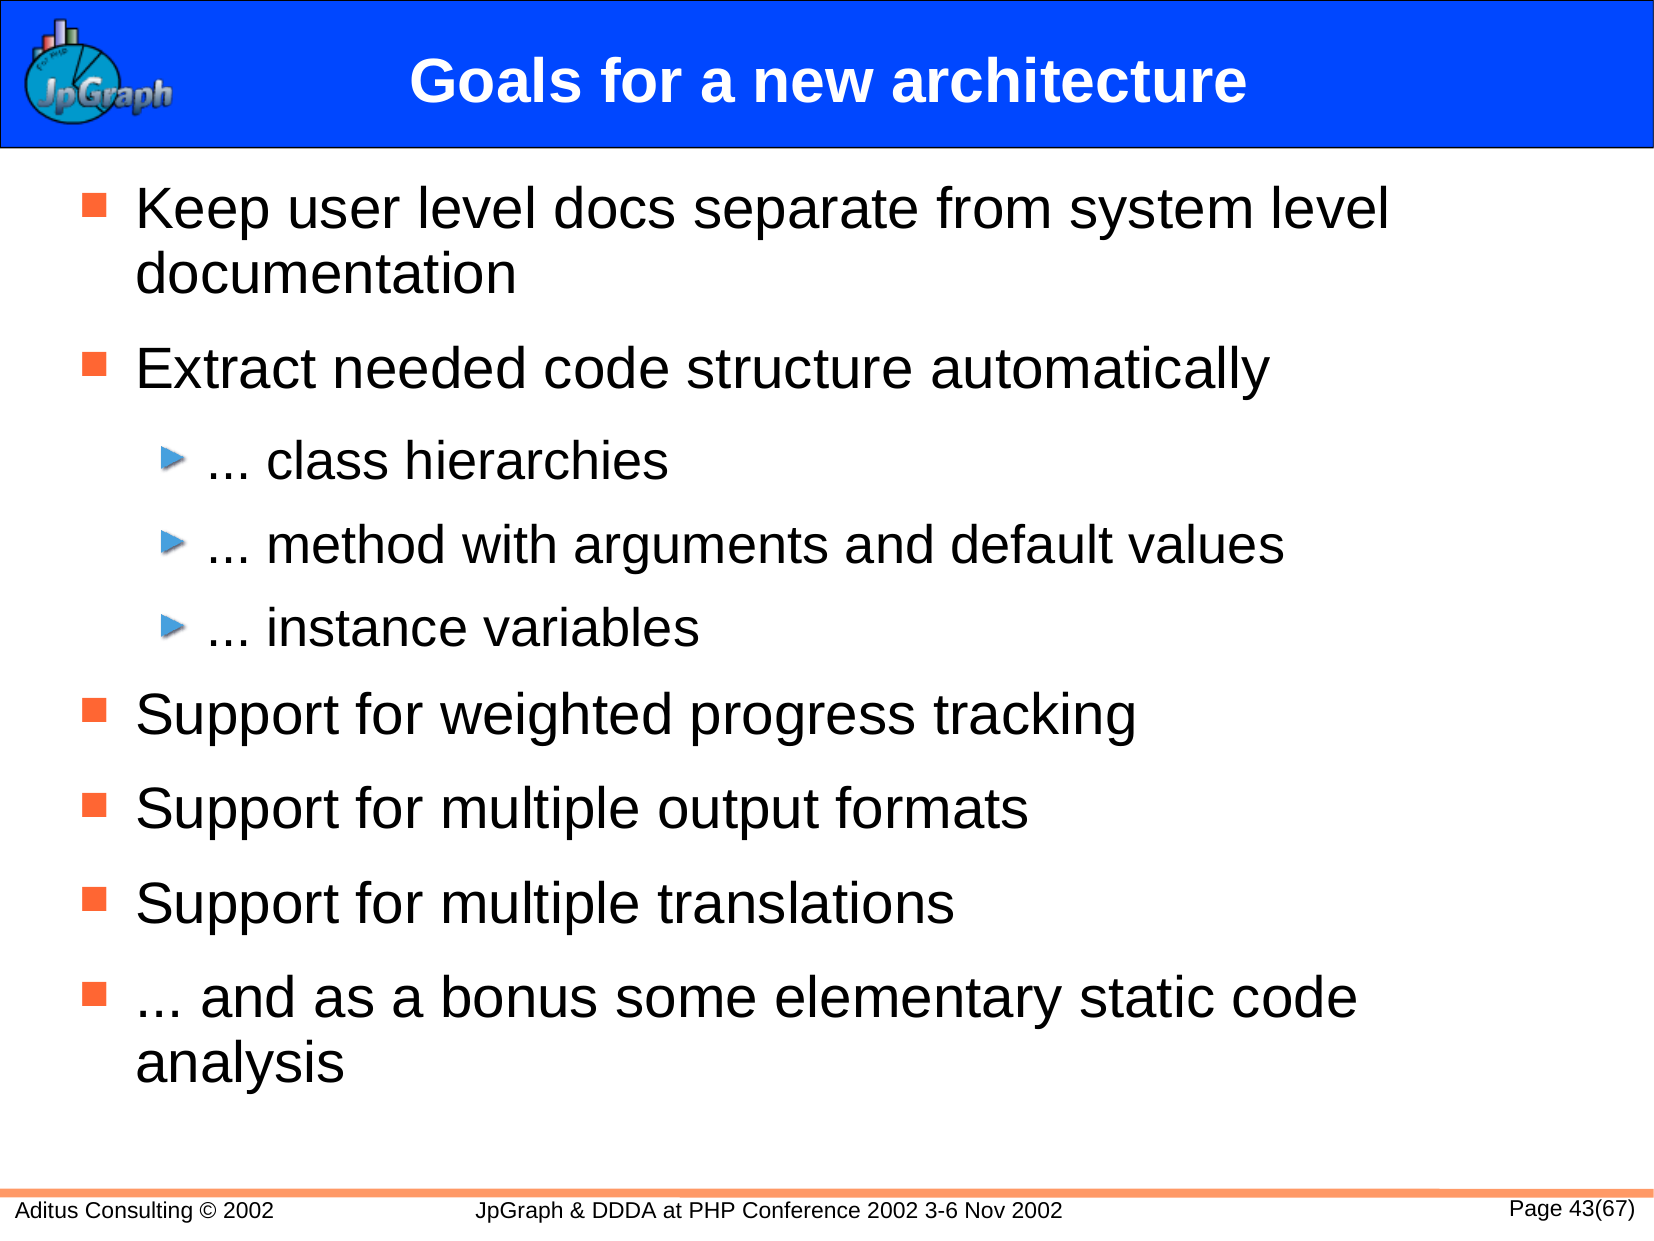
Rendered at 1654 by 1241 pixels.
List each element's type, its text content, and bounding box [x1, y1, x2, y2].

list Keep user level docs separate from system level documentation Extract needed code structure automatically ... class hierarchies ... method with arguments and default values ... instance variables Support for weighted progress tracking Support for multiple output formats Support for multiple translations ... and as a bonus some elementary static code analysis [64, 177, 1580, 1137]
title Goals for a new architecture [123, 0, 1536, 163]
picture [20, 17, 123, 128]
